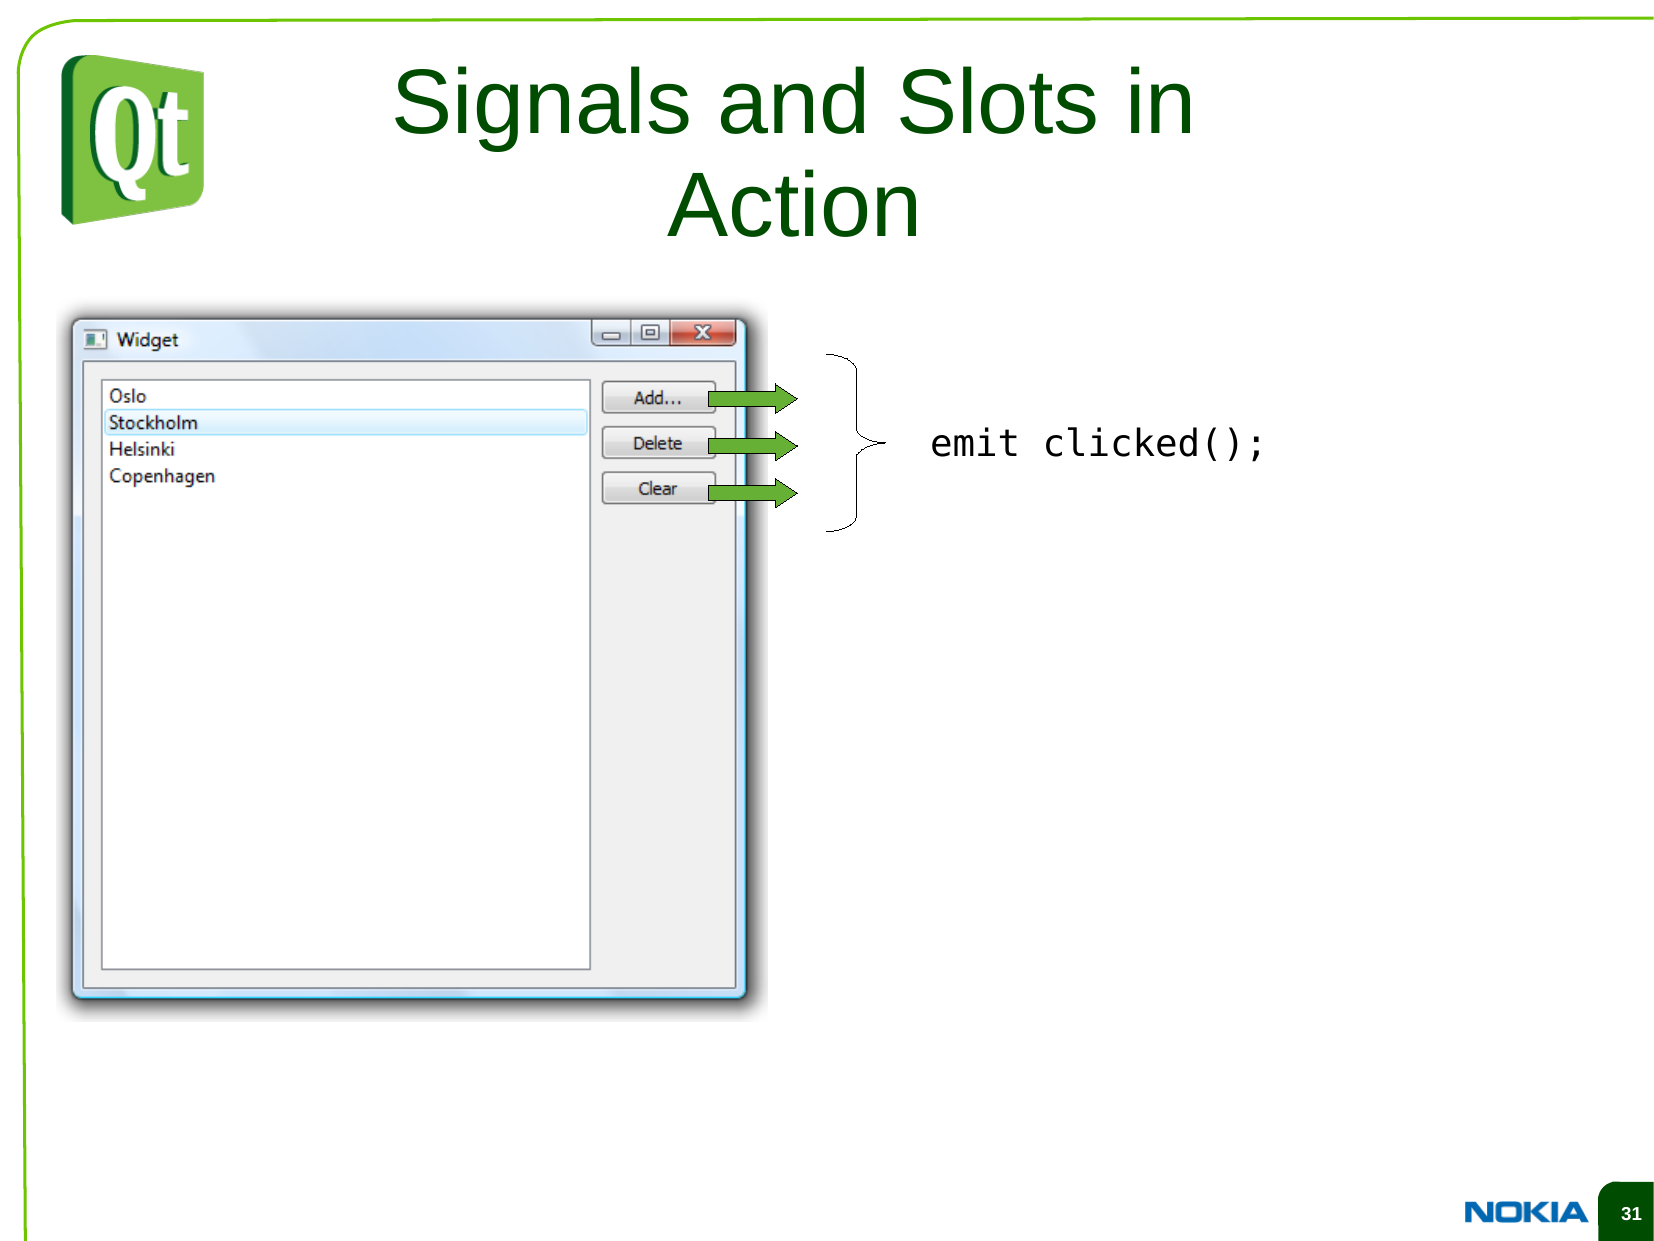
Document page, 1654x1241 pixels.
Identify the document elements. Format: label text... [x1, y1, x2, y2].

picture [61, 55, 204, 225]
picture [56, 295, 768, 1022]
text_box [708, 478, 798, 508]
text_box [708, 383, 798, 414]
text_box [708, 431, 798, 461]
picture [1465, 1201, 1589, 1223]
title Signals and Slots in Action [257, 49, 1333, 257]
text_box emit clicked(); [915, 414, 1283, 473]
